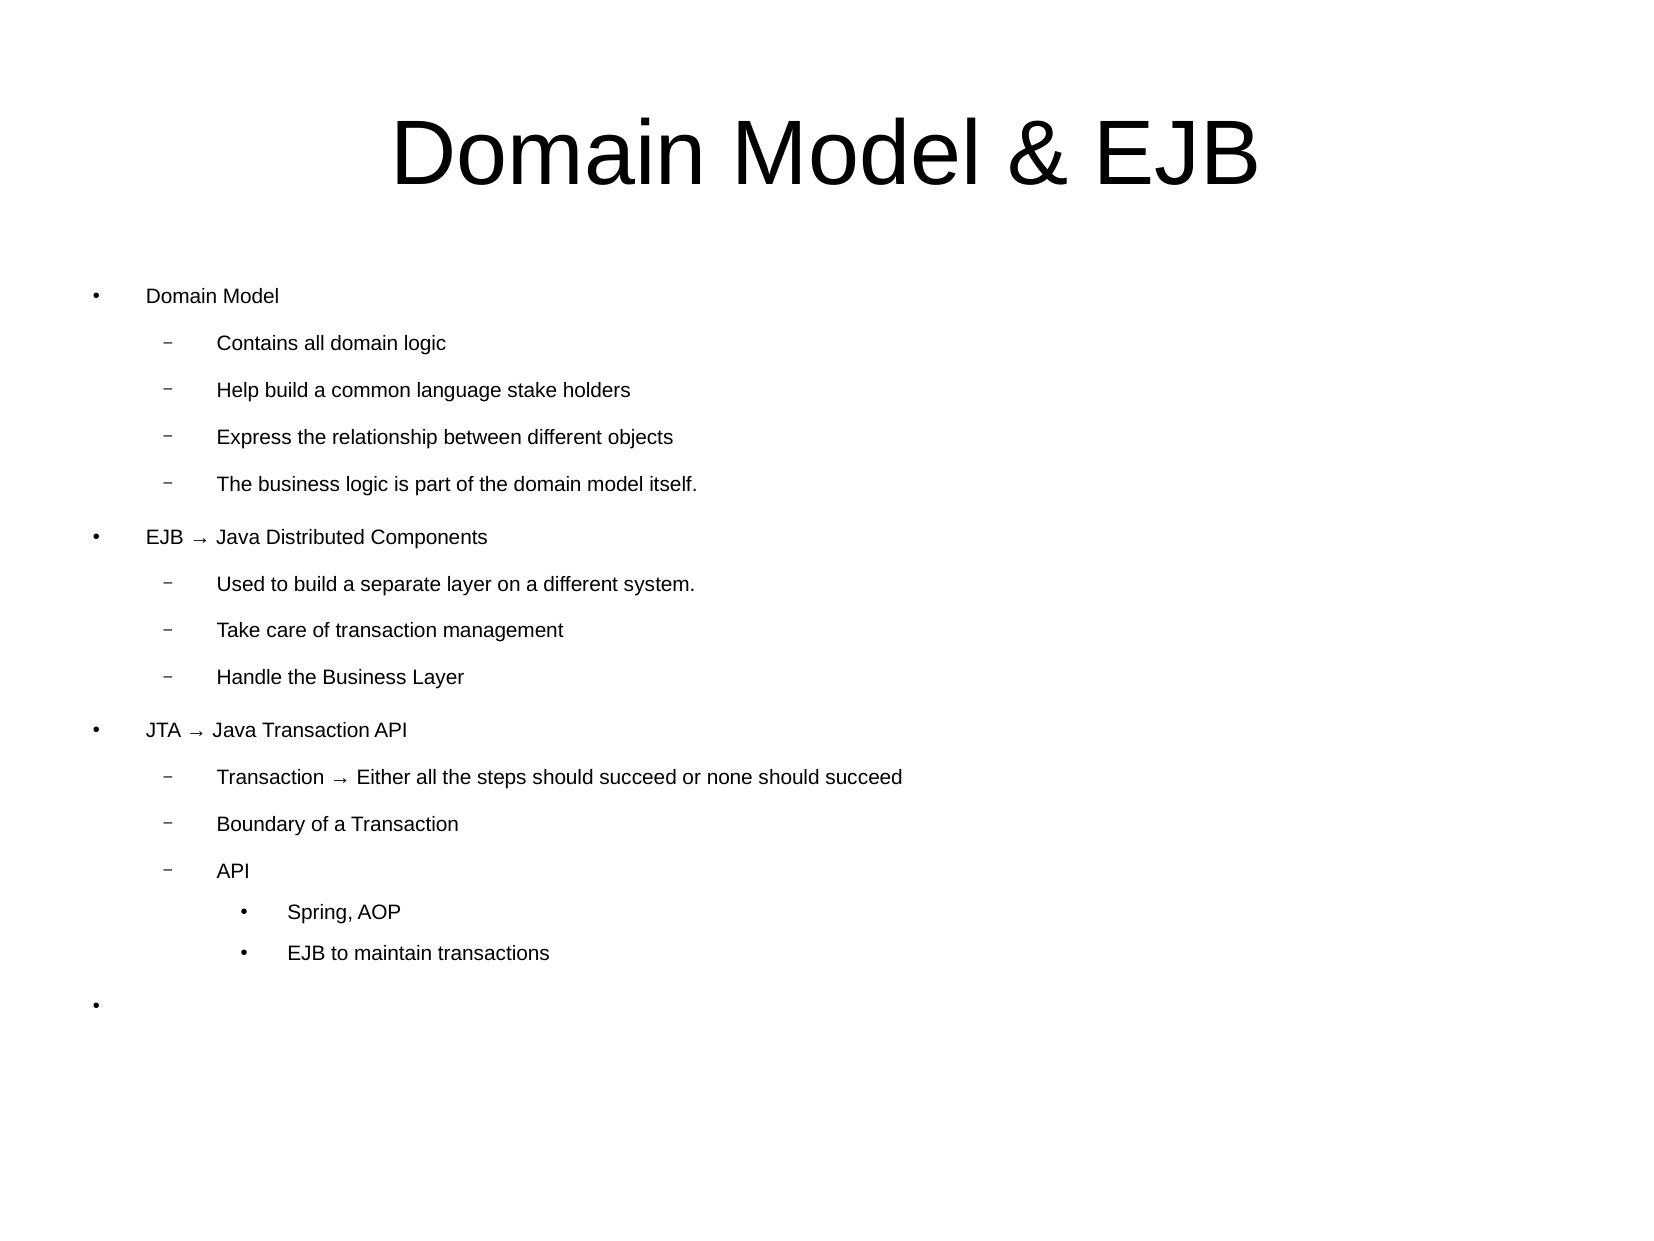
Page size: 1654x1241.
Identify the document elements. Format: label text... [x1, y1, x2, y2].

list Domain Model Contains all domain logic Help build a common language stake holders Express the relationship between different objects The business logic is part of the domain model itself. EJB → Java Distributed Components Used to build a separate layer on a different system. Take care of transaction management Handle the Business Layer JTA → Java Transaction API Transaction → Either all the steps should succeed or none should succeed Boundary of a Transaction API Spring, AOP EJB to maintain transactions [75, 285, 1564, 1231]
title Domain Model & EJB [82, 49, 1571, 257]
